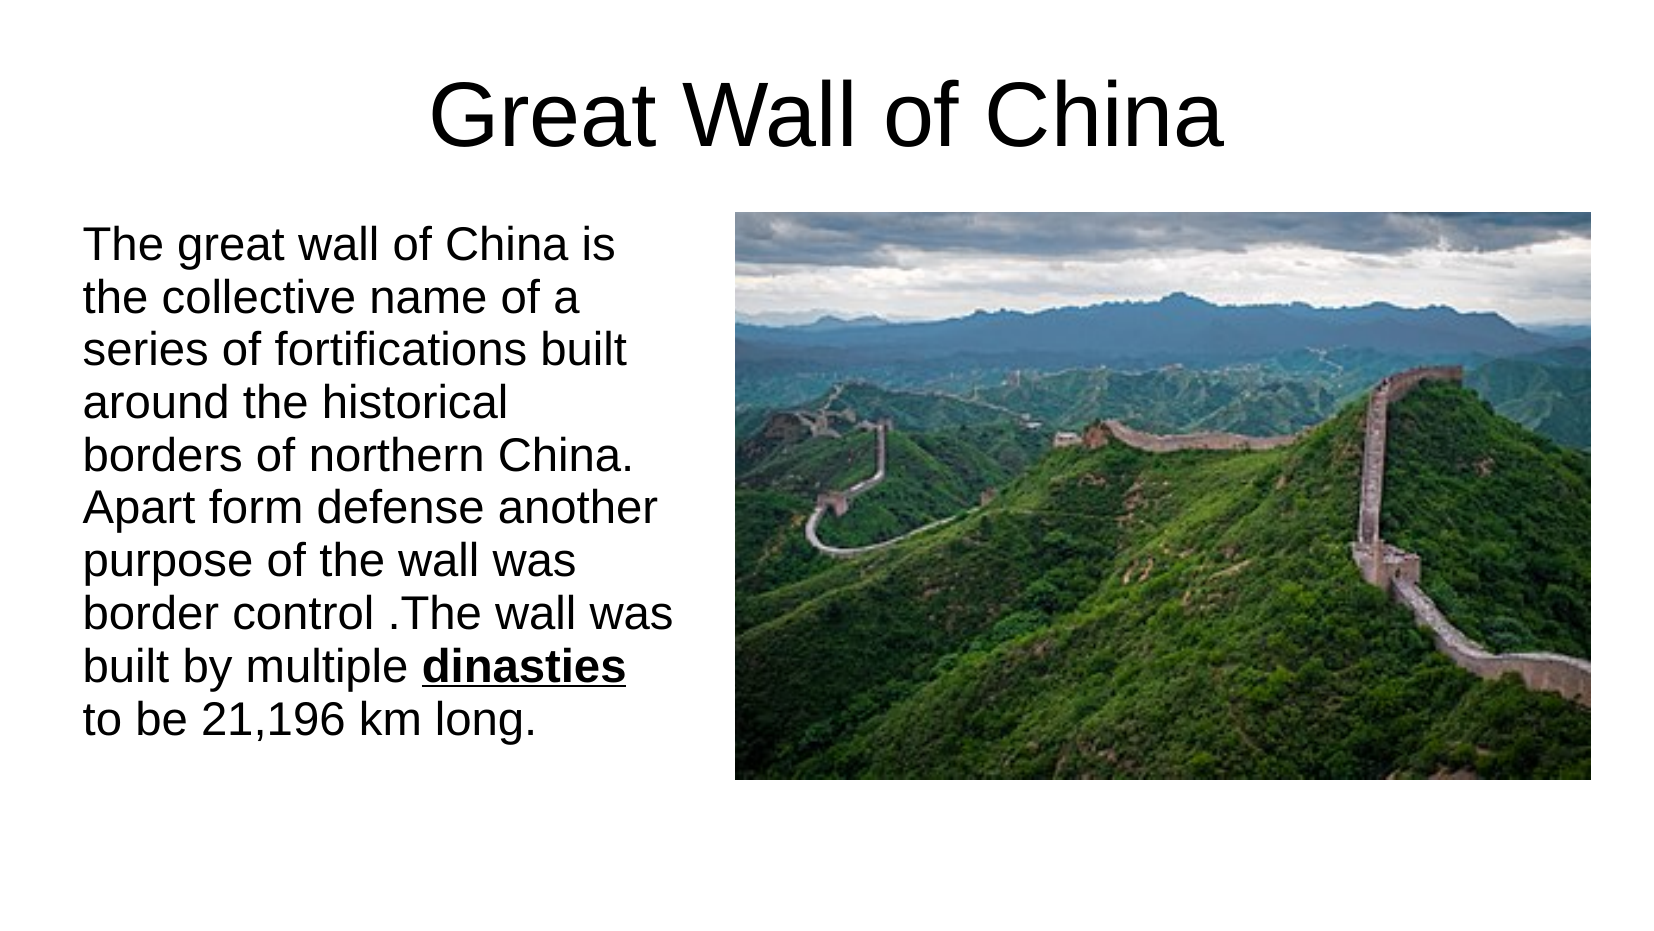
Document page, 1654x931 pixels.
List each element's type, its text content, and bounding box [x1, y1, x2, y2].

title Great Wall of China [82, 37, 1571, 193]
list The great wall of China is the collective name of a series of fortifications built around the historical borders of northern China. Apart form defense another purpose of the wall was border control .The wall was built by multiple dinasties to be 21,196 km long. [82, 217, 676, 758]
picture [735, 212, 1591, 781]
